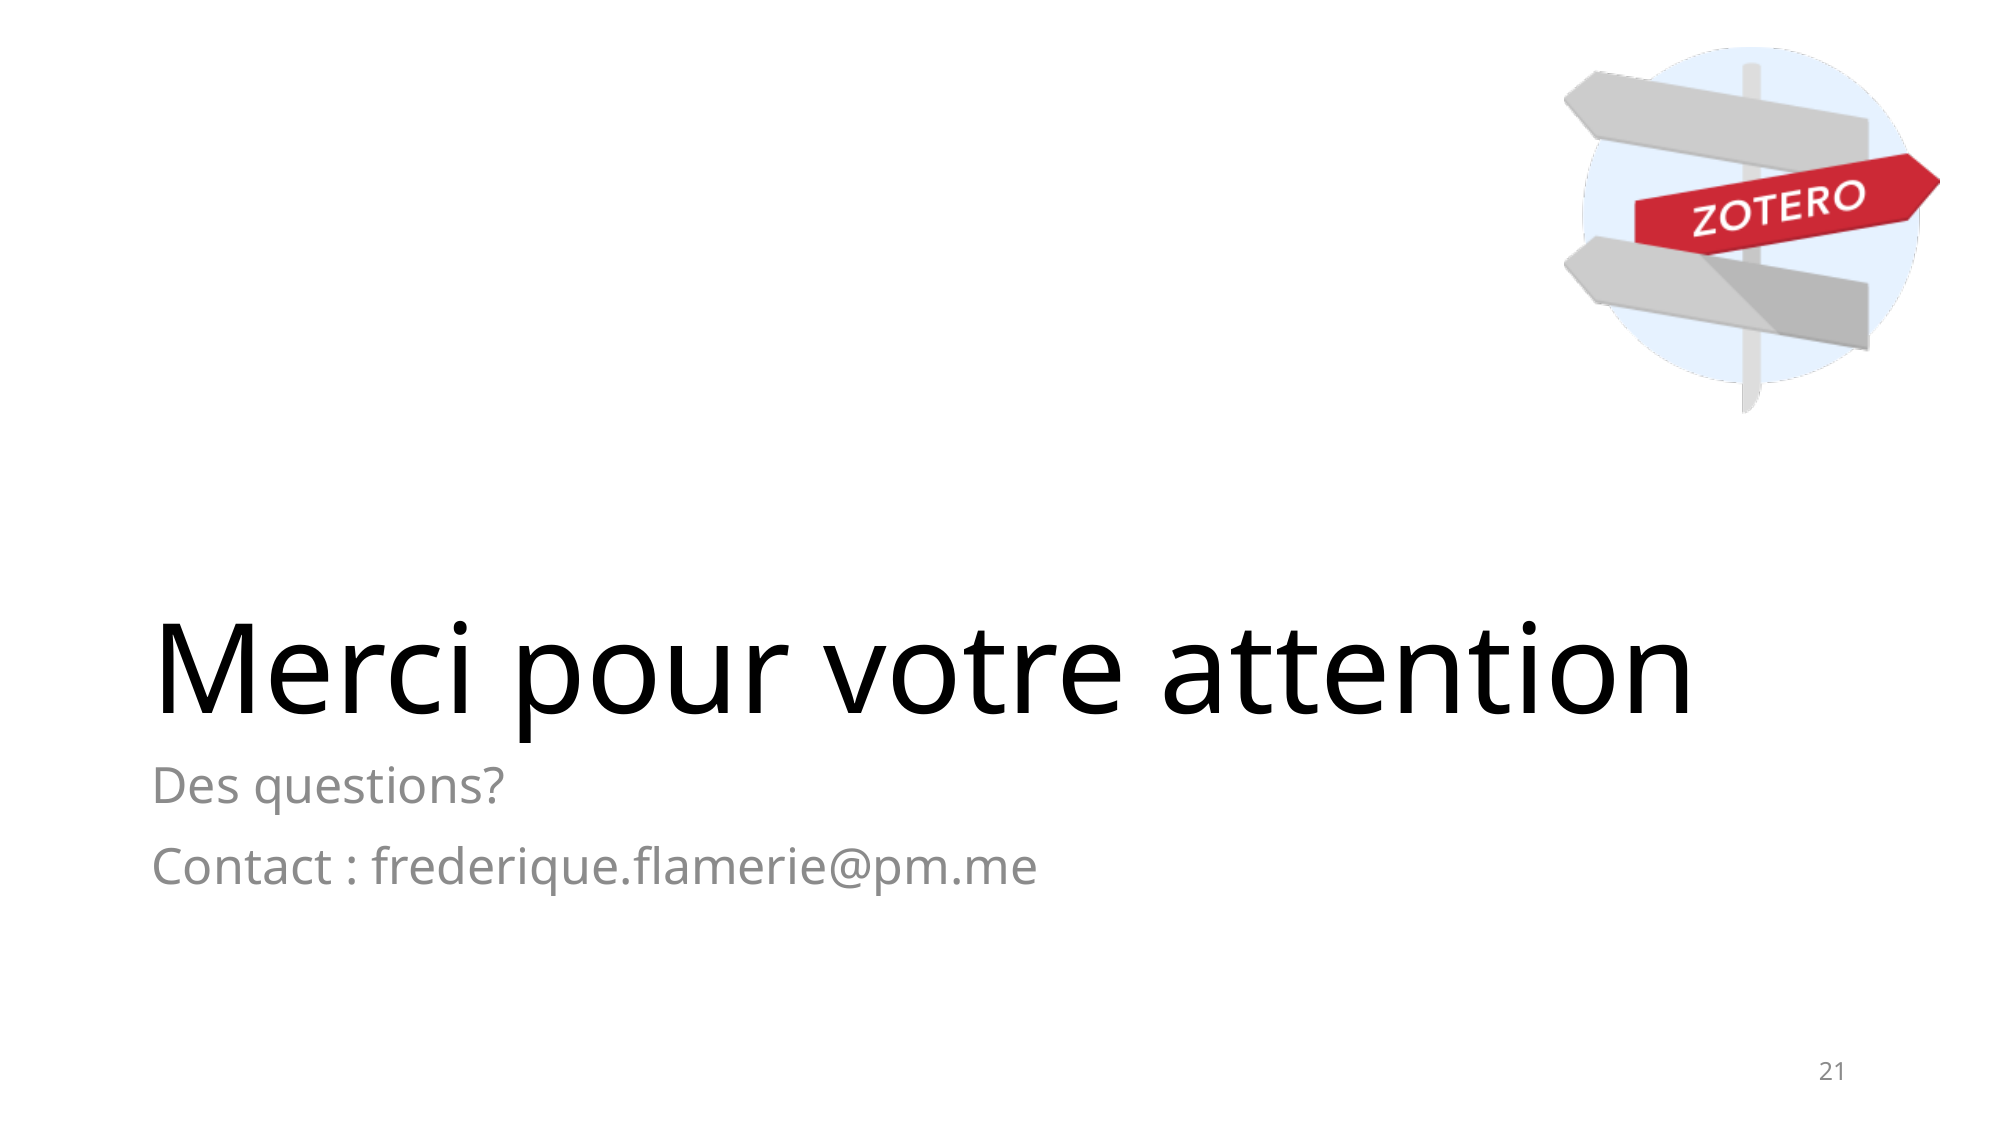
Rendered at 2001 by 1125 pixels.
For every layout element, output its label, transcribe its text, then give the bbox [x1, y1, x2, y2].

list Des questions? Contact : frederique.flamerie@pm.me [136, 752, 1862, 999]
title Merci pour votre attention [136, 280, 1862, 749]
picture [1564, 47, 1940, 414]
